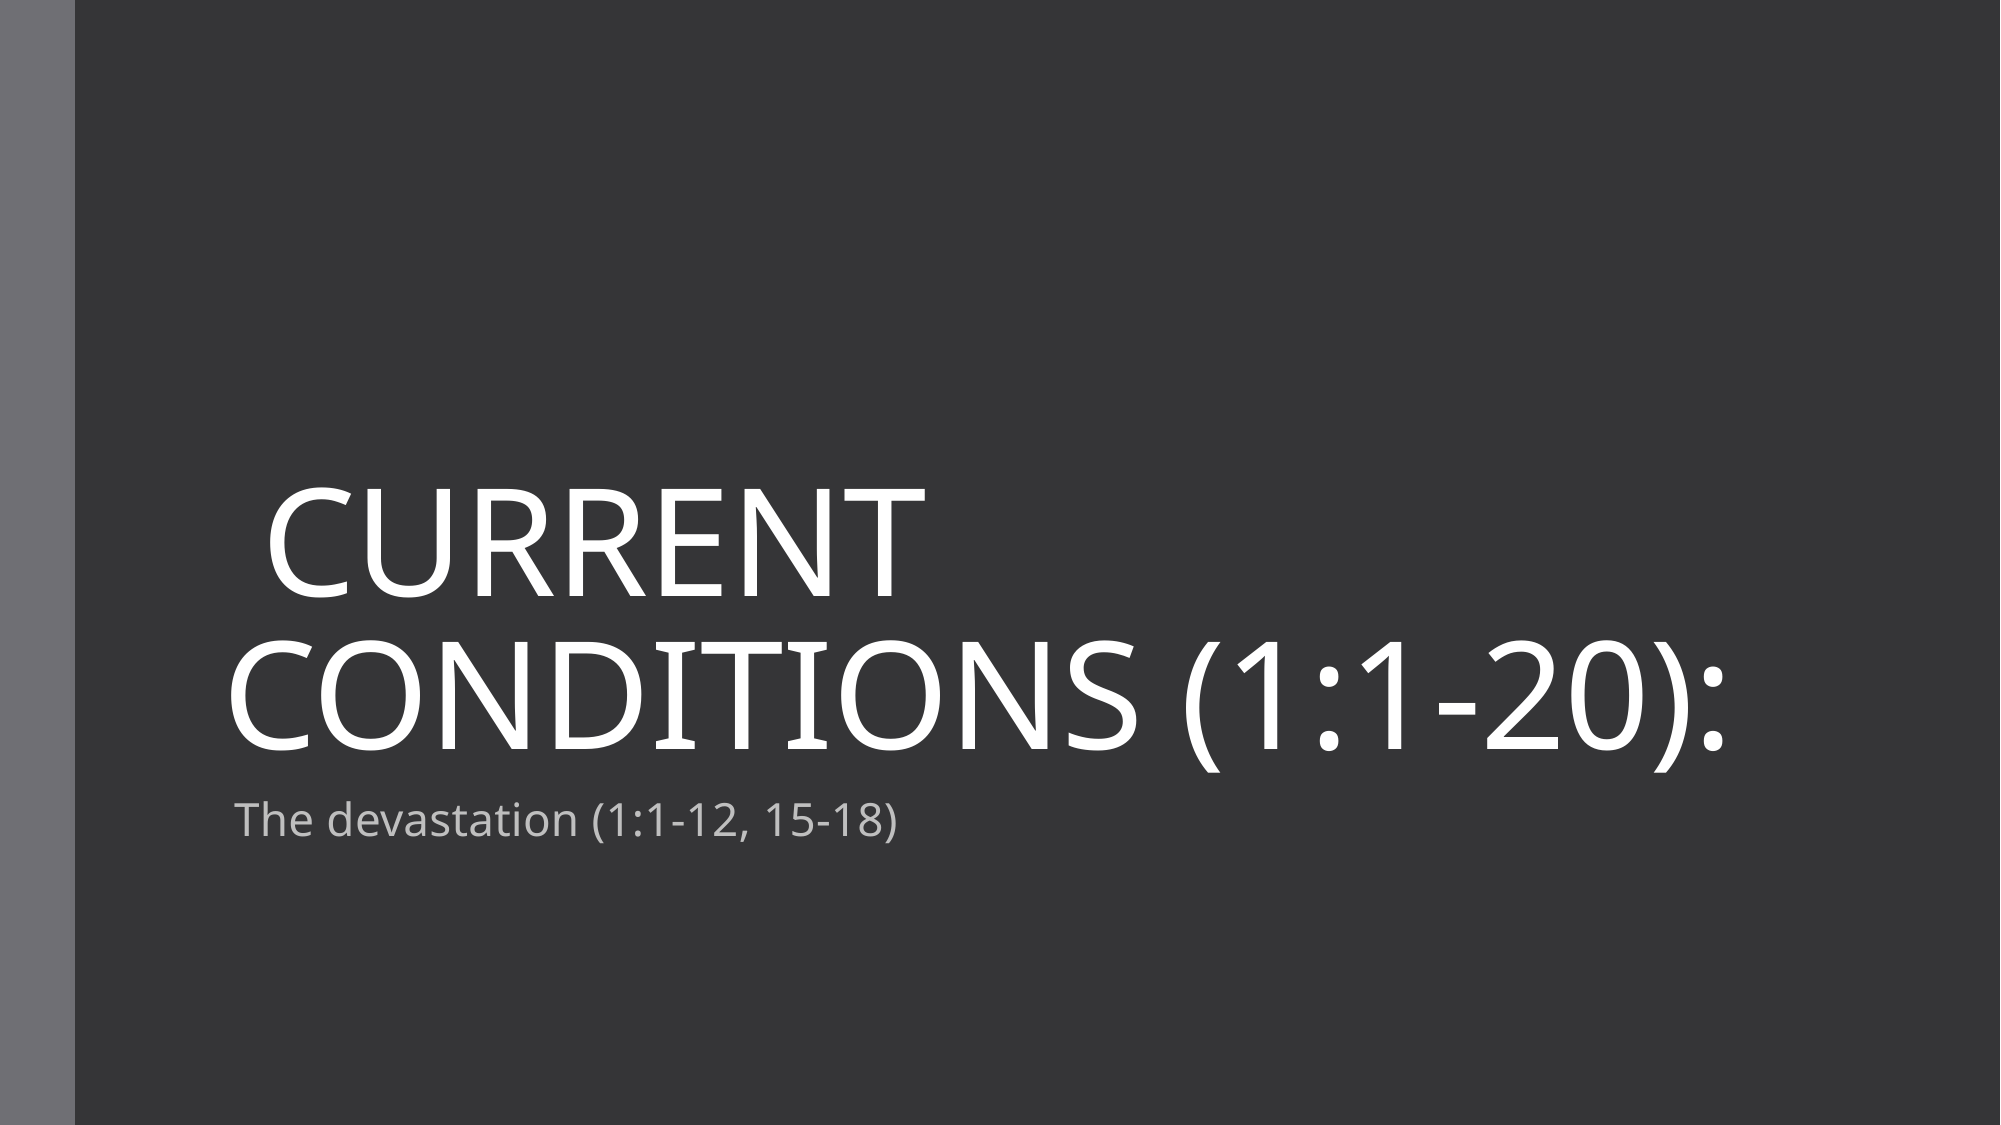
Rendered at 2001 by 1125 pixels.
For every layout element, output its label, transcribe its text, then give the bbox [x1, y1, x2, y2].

subtitle The devastation (1:1-12, 15-18) [206, 787, 1752, 1066]
title CURRENT CONDITIONS (1:1-20): [206, 124, 1752, 787]
